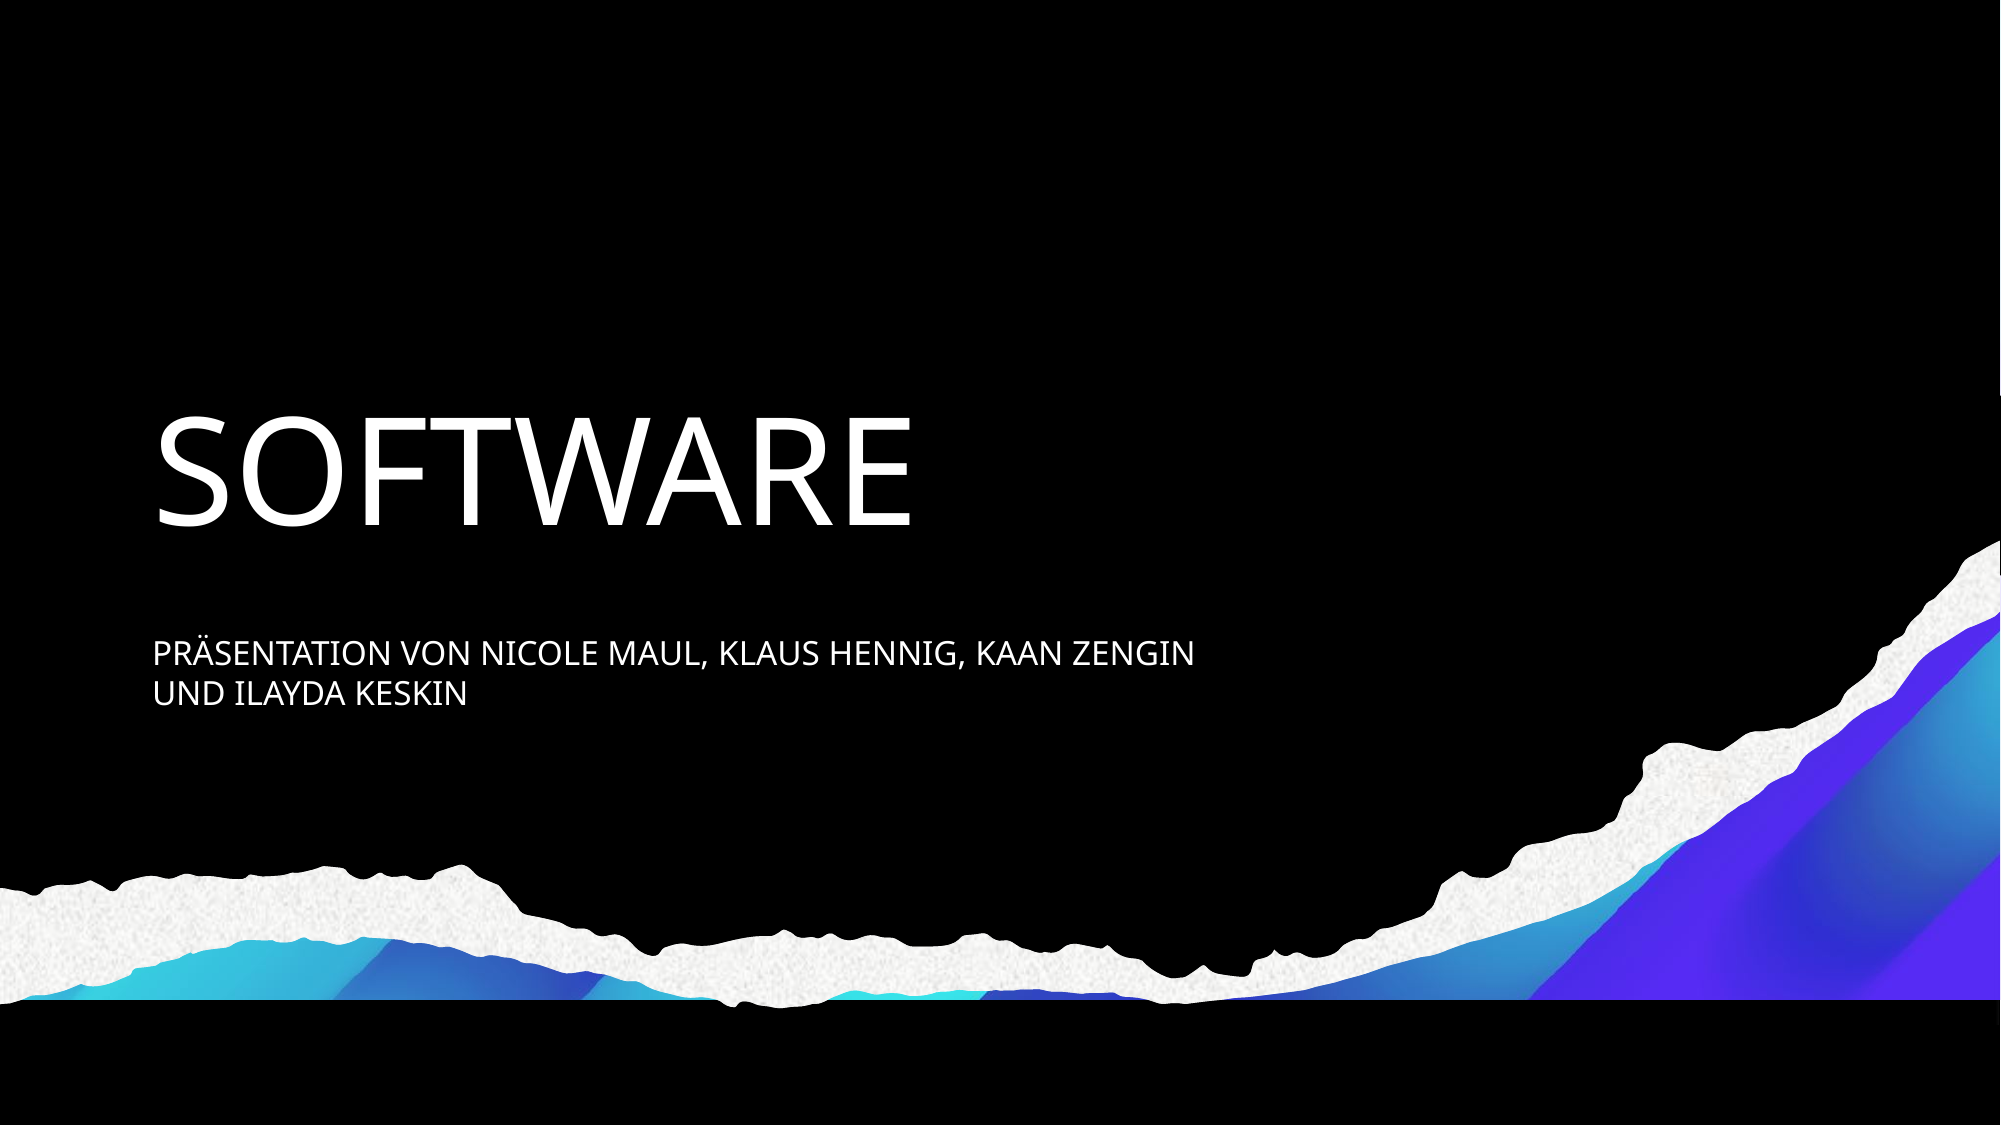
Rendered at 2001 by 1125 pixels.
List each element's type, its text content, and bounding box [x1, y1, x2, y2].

picture [1228, 613, 2000, 1000]
picture [24, 937, 713, 1000]
title Software [137, 183, 1290, 563]
text_box [0, 0, 2000, 1125]
subtitle Präsentation von Nicole Maul, Klaus Hennig, Kaan Zengin und Ilayda Keskin [137, 624, 1290, 792]
picture [830, 990, 1144, 1000]
